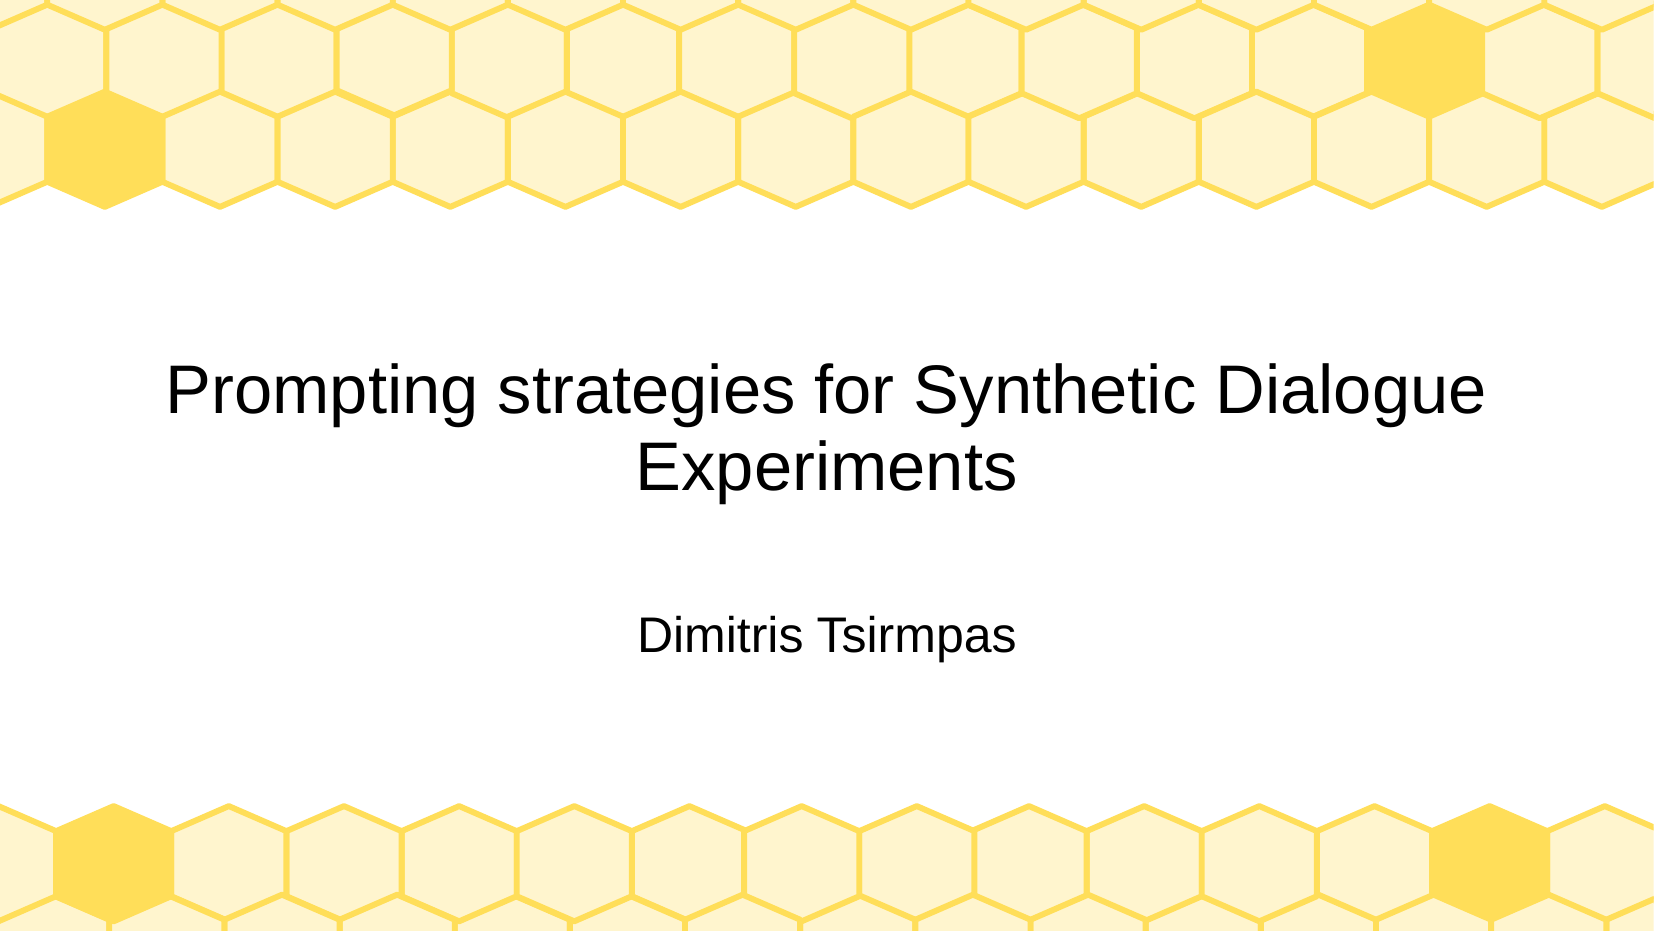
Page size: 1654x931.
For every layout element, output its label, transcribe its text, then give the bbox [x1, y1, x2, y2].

subtitle Dimitris Tsirmpas [88, 561, 1565, 709]
title Prompting strategies for Synthetic Dialogue Experiments [88, 324, 1565, 532]
